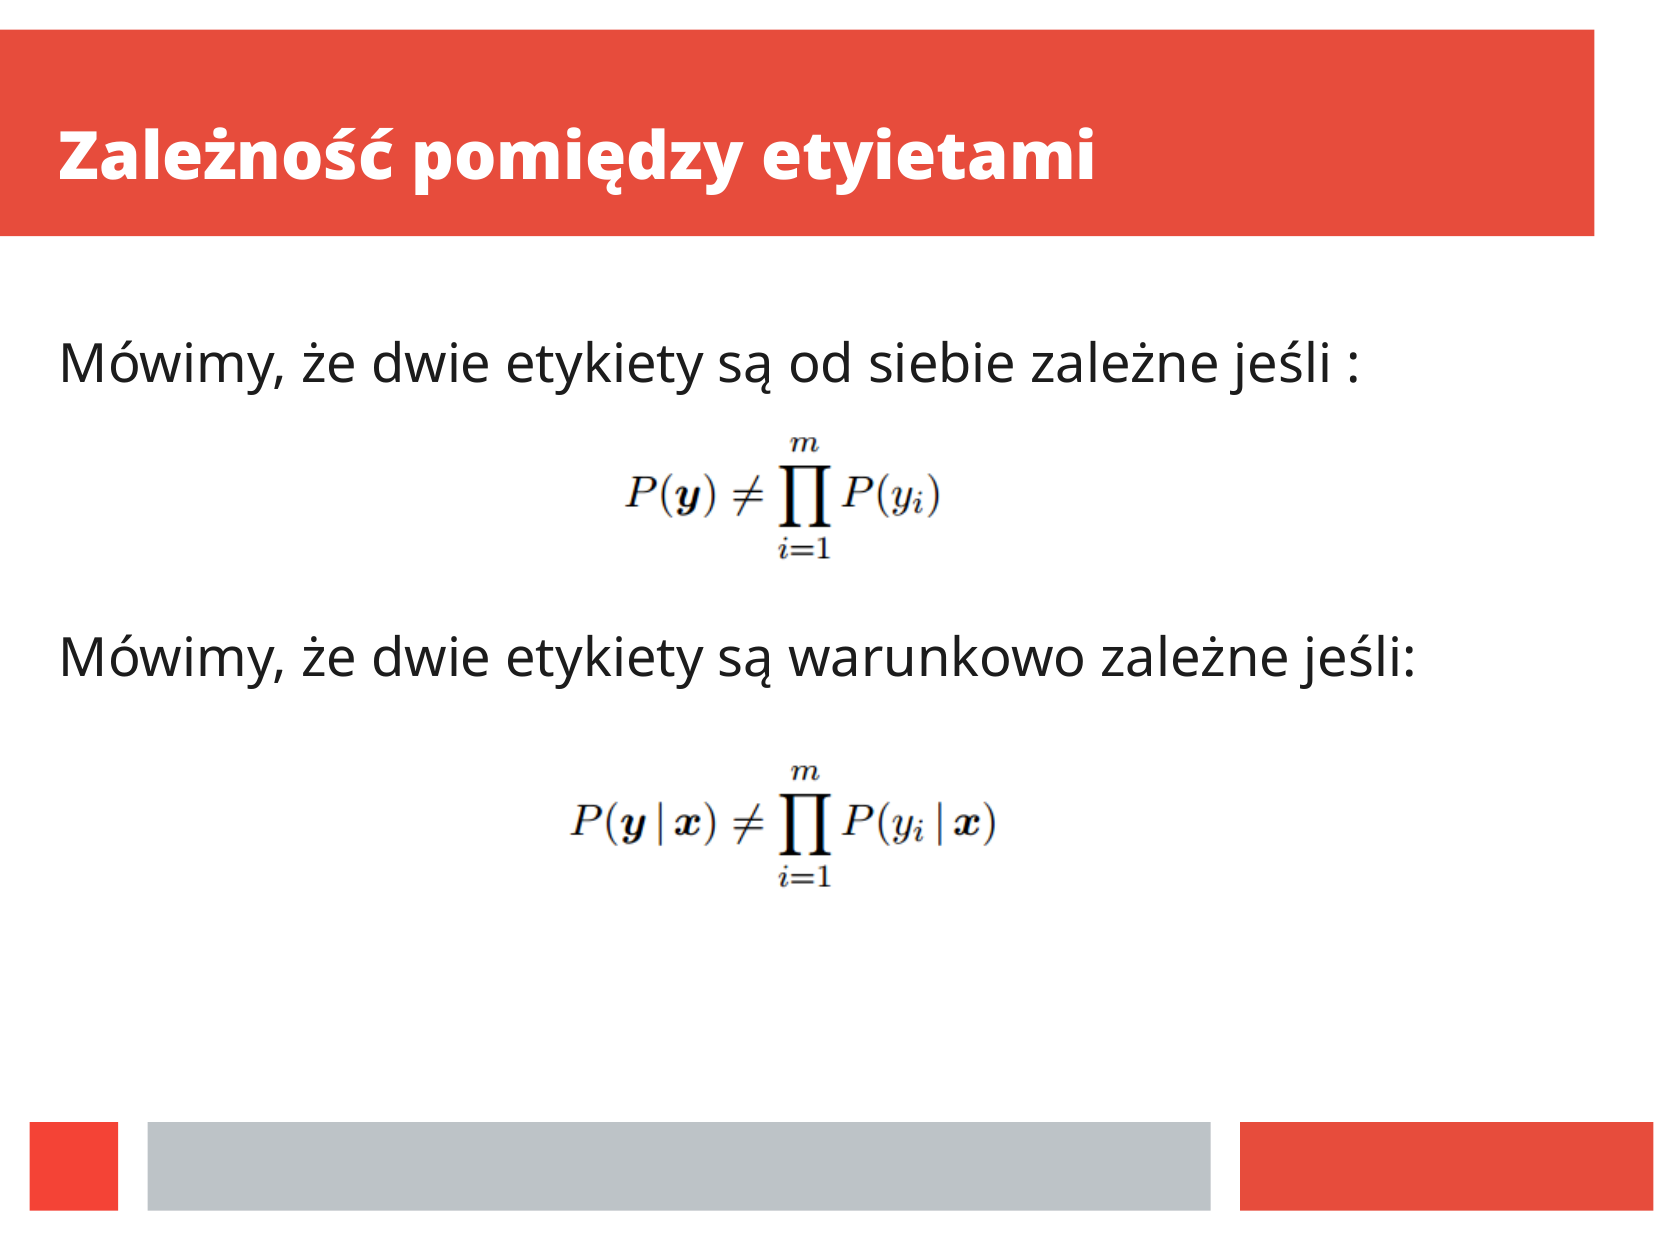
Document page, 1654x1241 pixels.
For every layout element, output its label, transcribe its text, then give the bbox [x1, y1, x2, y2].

title Zależność pomiędzy etyietami [59, 56, 1595, 200]
picture [602, 425, 976, 587]
picture [543, 744, 1034, 912]
list Mówimy, że dwie etykiety są od siebie zależne jeśli : Mówimy, że dwie etykiety są warunkowo zależne jeśli: [59, 324, 1565, 1093]
